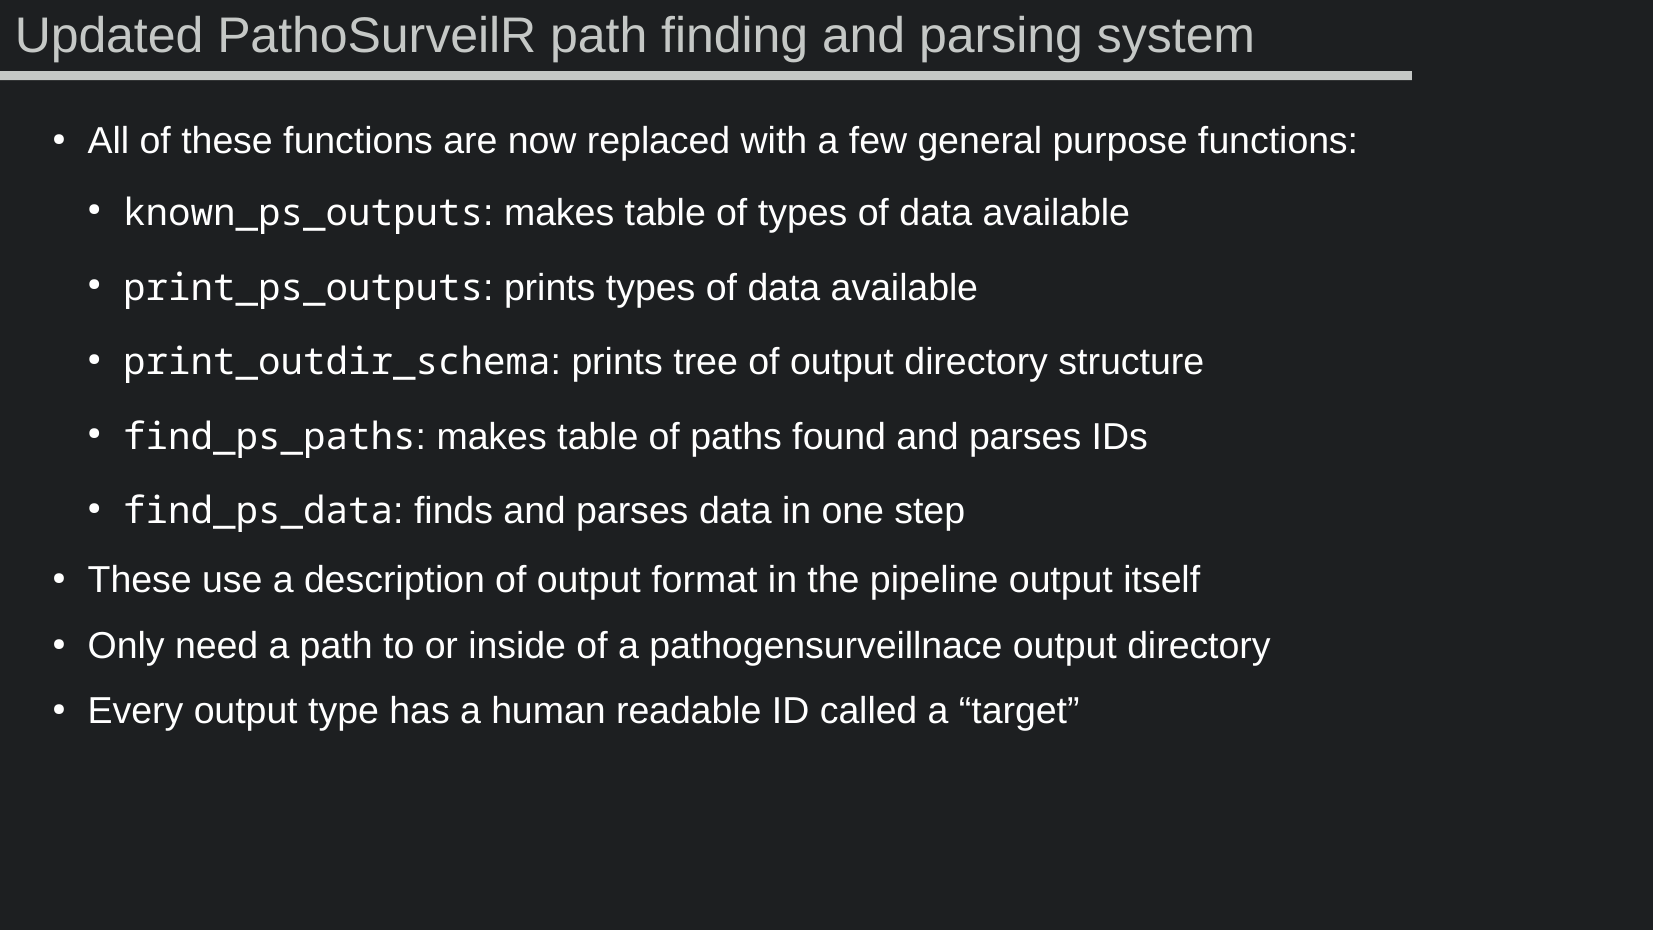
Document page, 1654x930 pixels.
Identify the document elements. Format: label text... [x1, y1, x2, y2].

text_box [0, 76, 1412, 81]
text_box All of these functions are now replaced with a few general purpose functions: known_ps_outputs: makes table of types of data available print_ps_outputs: prints types of data available print_outdir_schema: prints tree of output directory structure find_ps_paths: makes table of paths found and parses IDs find_ps_data: finds and parses data in one step These use a description of output format in the pipeline output itself Only need a path to or inside of a pathogensurveillnace output directory Every output type has a human readable ID called a “target” [37, 112, 1576, 863]
text_box Updated PathoSurveilR path finding and parsing system [0, 0, 1651, 76]
